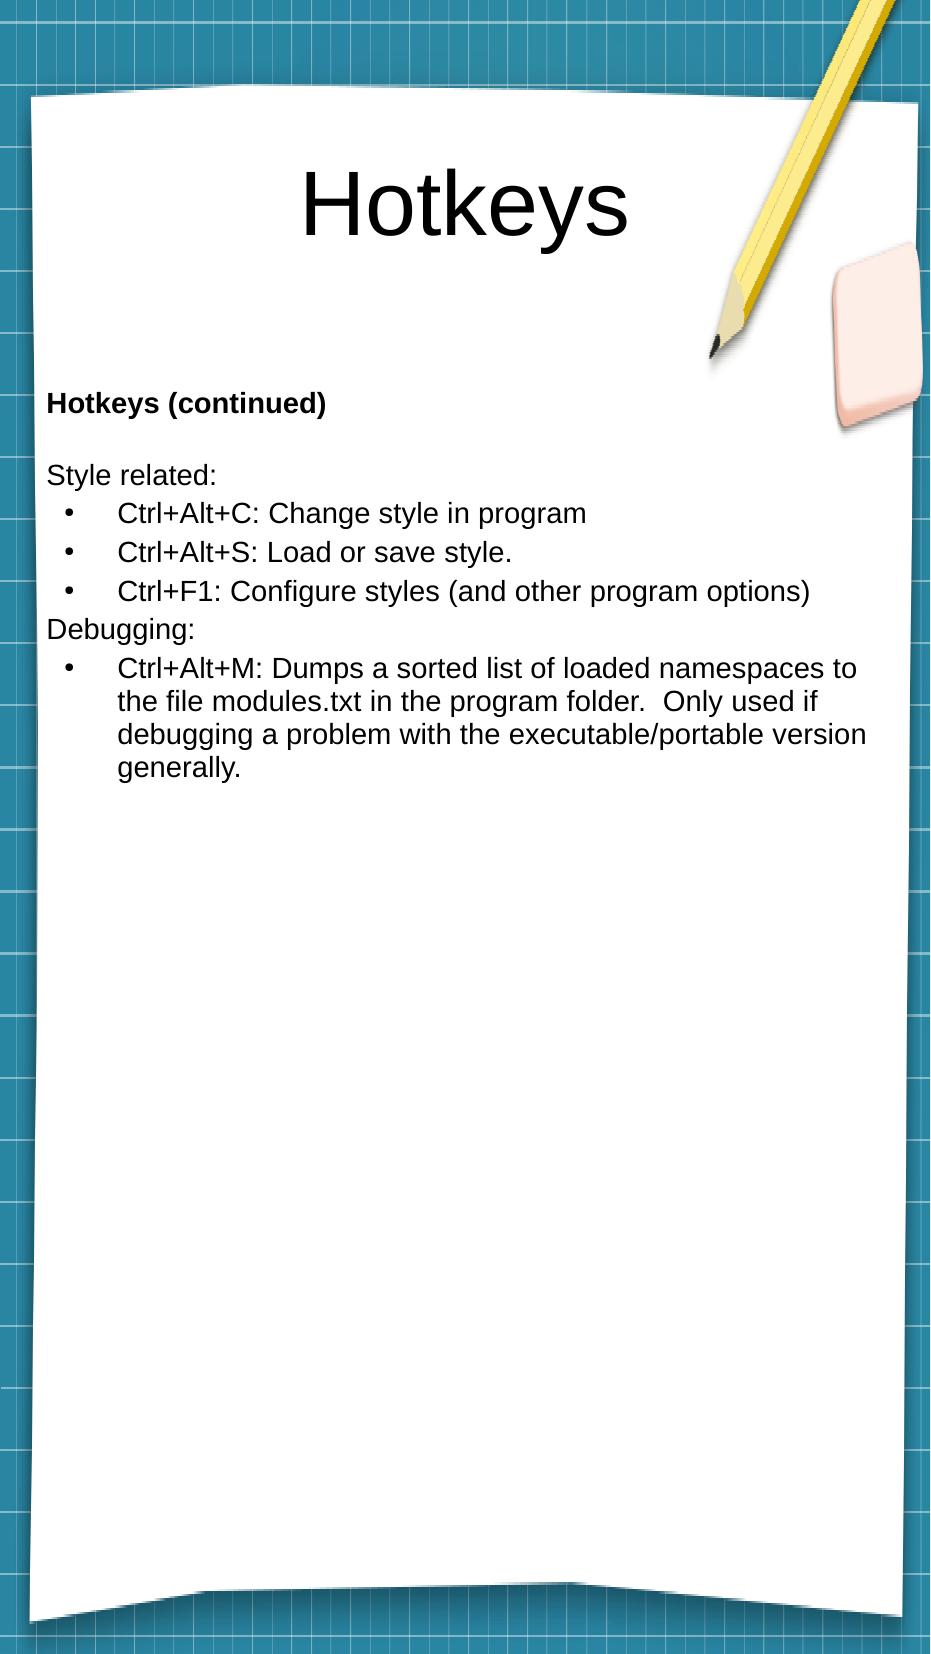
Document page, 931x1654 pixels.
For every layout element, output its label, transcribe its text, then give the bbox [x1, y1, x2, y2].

picture [0, 0, 931, 1654]
list Hotkeys (continued) Style related: Ctrl+Alt+C: Change style in program Ctrl+Alt+S: Load or save style. Ctrl+F1: Configure styles (and other program options) Debugging: Ctrl+Alt+M: Dumps a sorted list of loaded namespaces to the file modules.txt in the program folder. Only used if debugging a problem with the executable/portable version generally. [46, 386, 884, 1346]
title Hotkeys [46, 65, 884, 342]
